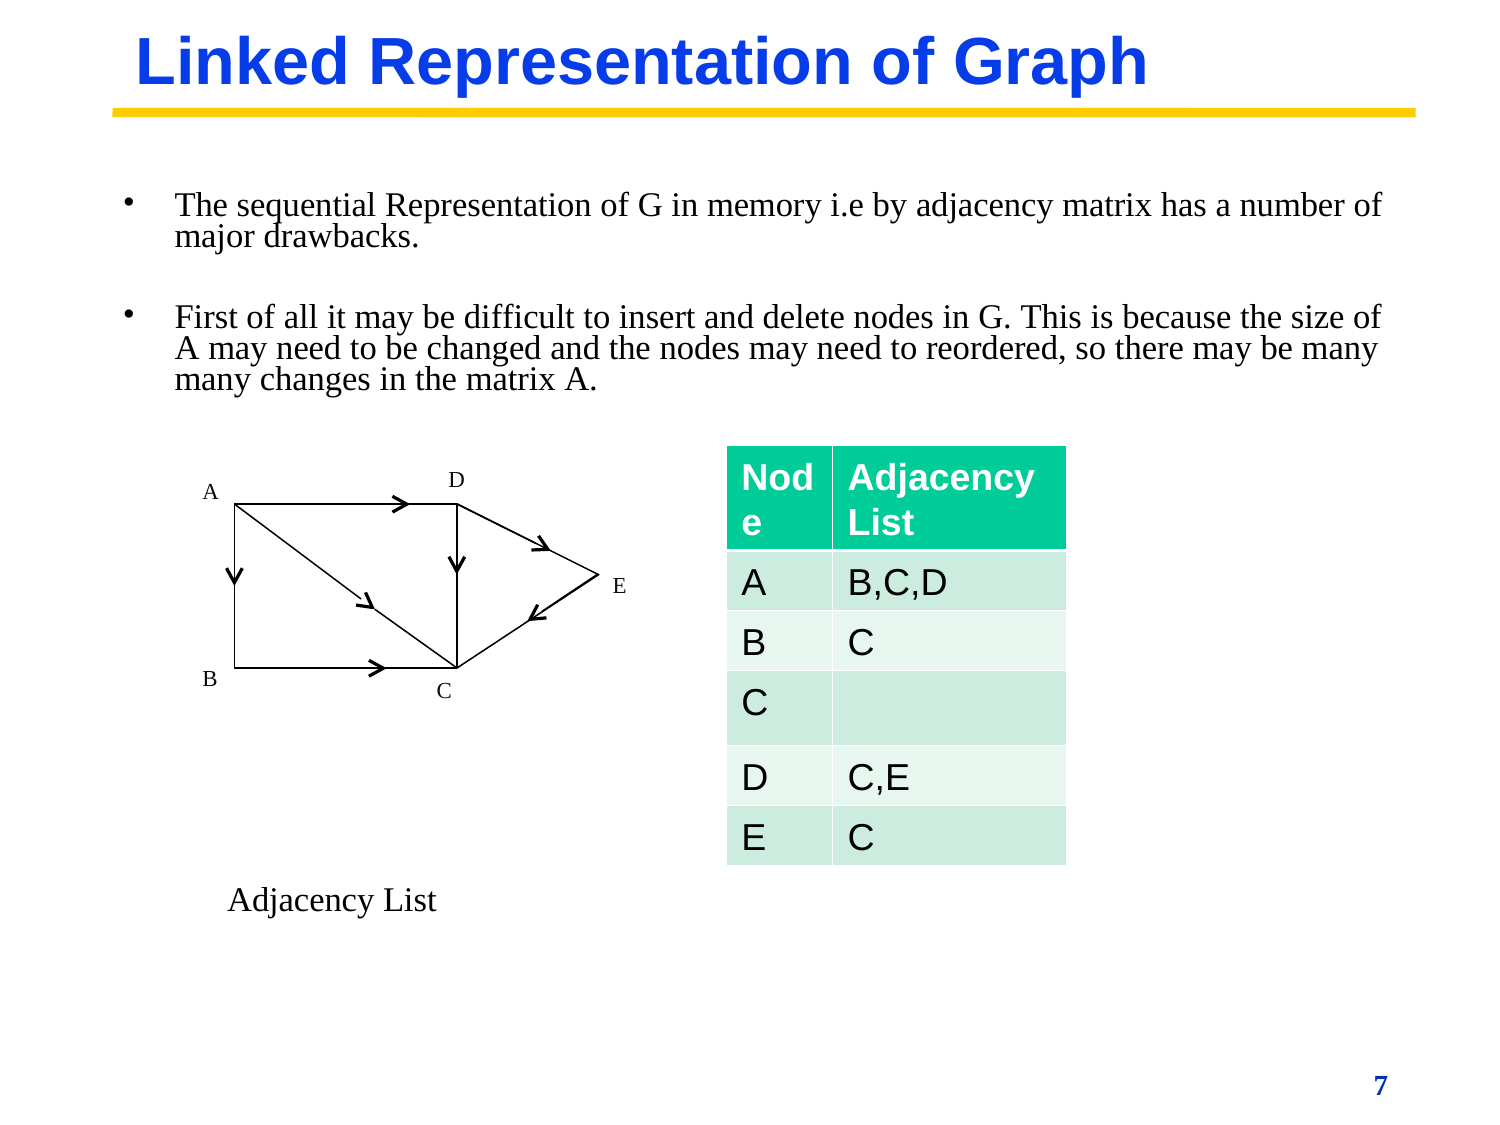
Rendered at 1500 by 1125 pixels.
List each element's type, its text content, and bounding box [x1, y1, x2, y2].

table_cell B,C,D [833, 552, 1066, 610]
title Linked Representation of Graph [124, 24, 1336, 141]
table_header Adjacency List [833, 446, 1066, 549]
text_box A [187, 468, 235, 512]
table_header Node [727, 446, 832, 549]
table_cell E [727, 806, 832, 865]
table_cell C [833, 806, 1066, 865]
table_cell C,E [833, 746, 1066, 805]
text_box C [421, 667, 469, 711]
text_box D [433, 457, 491, 500]
table_cell B [727, 611, 832, 670]
table_cell A [727, 552, 832, 610]
table_cell C [727, 671, 832, 745]
table_cell D [727, 746, 832, 805]
text_box B [187, 656, 235, 700]
text_box [234, 503, 458, 668]
list The sequential Representation of G in memory i.e by adjacency matrix has a number of major drawbacks. First of all it may be difficult to insert and delete nodes in G. This is because the size of A may need to be changed and the nodes may need to reordered, so there may be many many changes in the matrix A. Adjacency List [112, 187, 1400, 926]
table_cell C [833, 611, 1066, 670]
table_cell [833, 671, 1066, 745]
text_box E [597, 562, 645, 606]
